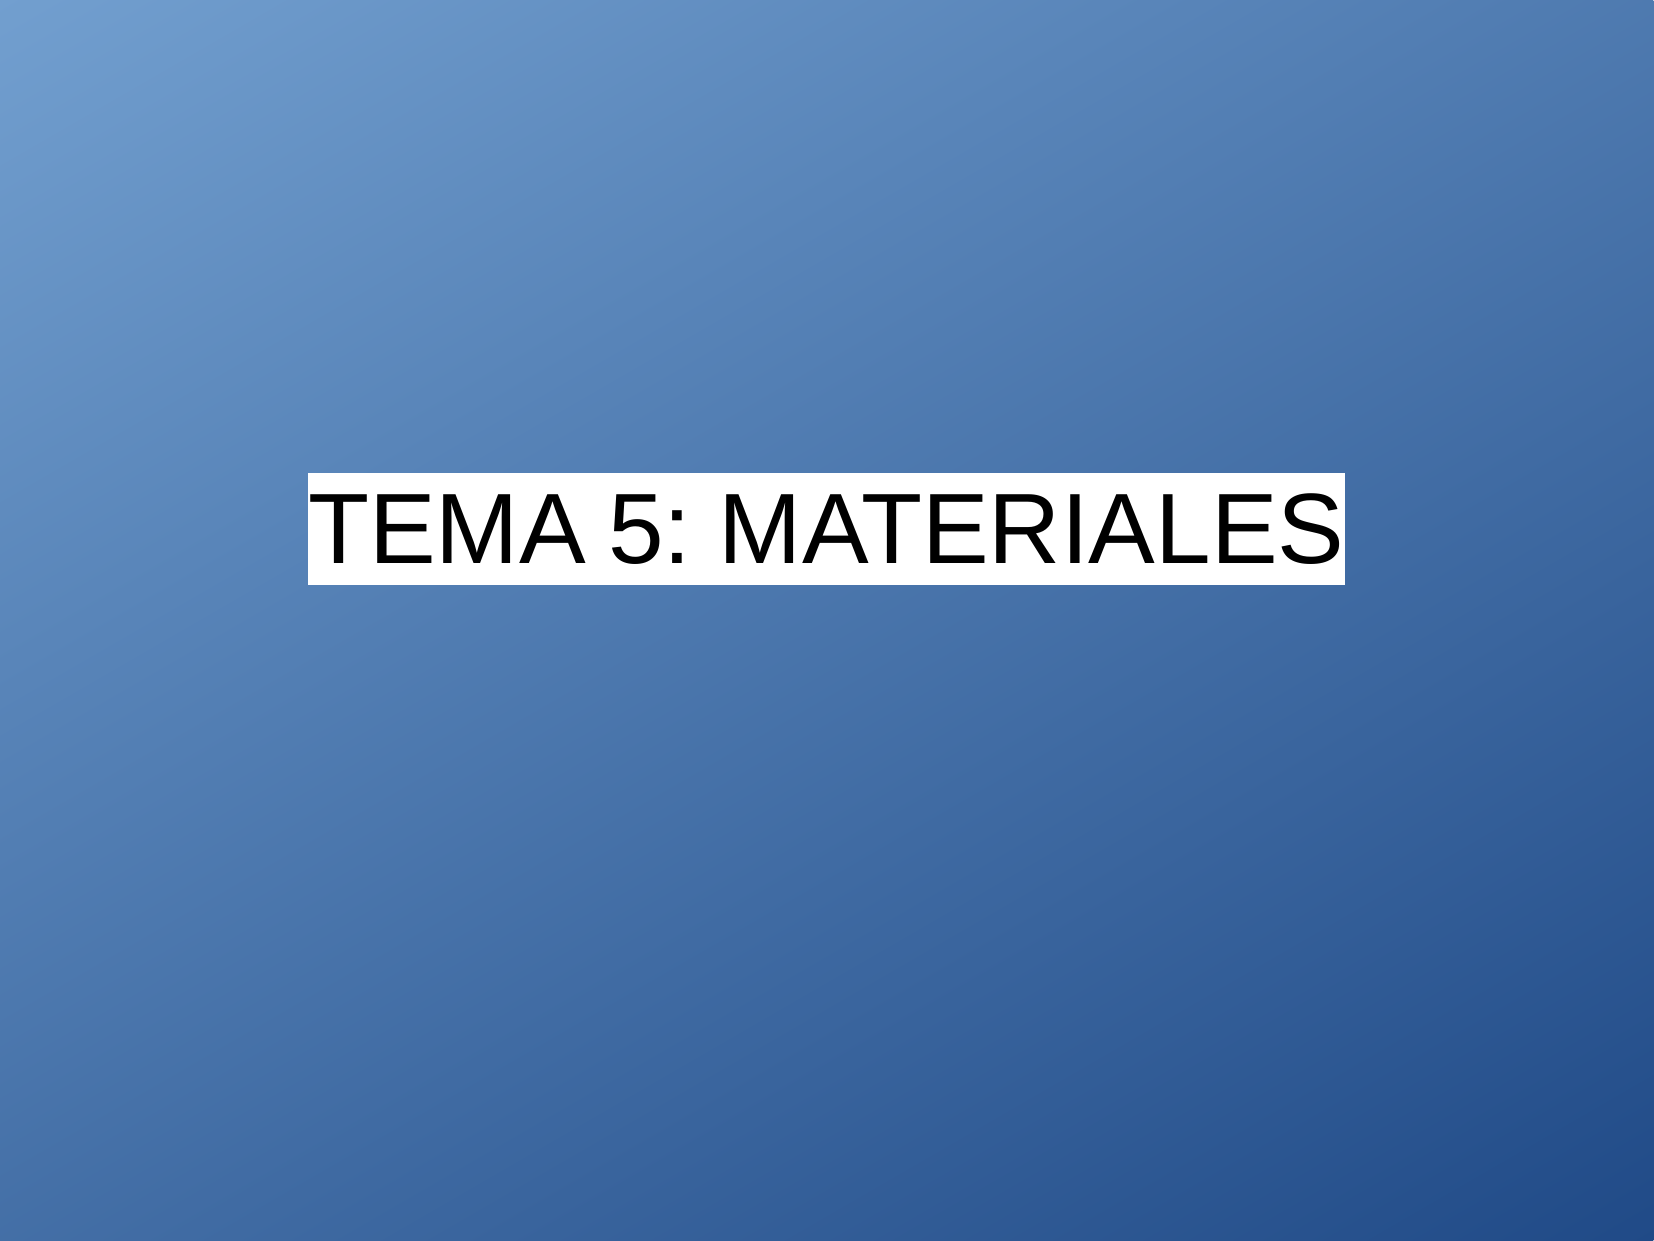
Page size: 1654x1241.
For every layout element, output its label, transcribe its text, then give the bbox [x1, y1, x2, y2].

subtitle TEMA 5: MATERIALES [82, 49, 1571, 1010]
